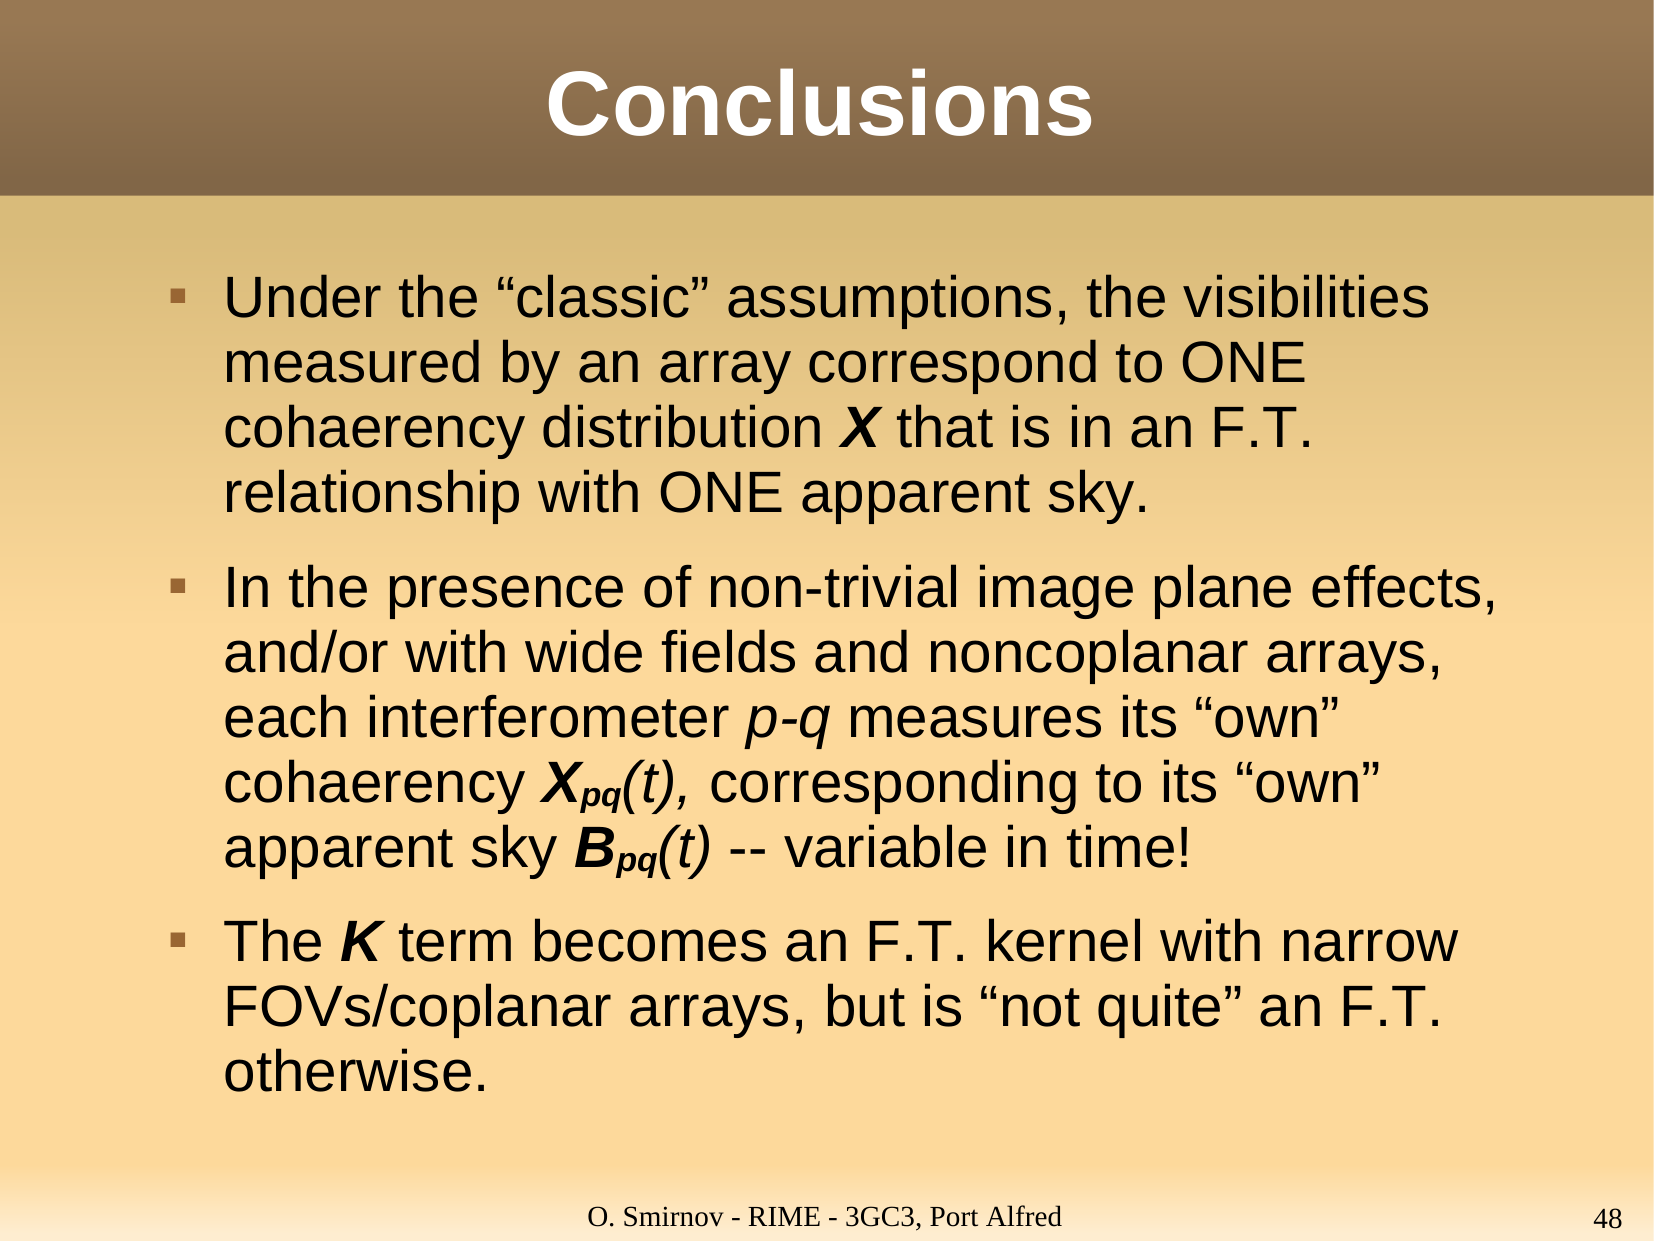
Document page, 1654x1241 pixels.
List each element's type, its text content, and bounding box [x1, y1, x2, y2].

list Under the “classic” assumptions, the visibilities measured by an array correspond to ONE cohaerency distribution X that is in an F.T. relationship with ONE apparent sky. In the presence of non-trivial image plane effects, and/or with wide fields and noncoplanar arrays, each interferometer p-q measures its “own” cohaerency Xpq(t), corresponding to its “own” apparent sky Bpq(t) -- variable in time! The K term becomes an F.T. kernel with narrow FOVs/coplanar arrays, but is “not quite” an F.T. otherwise. [152, 264, 1565, 1143]
picture [0, 0, 1654, 1241]
title Conclusions [76, 0, 1565, 208]
